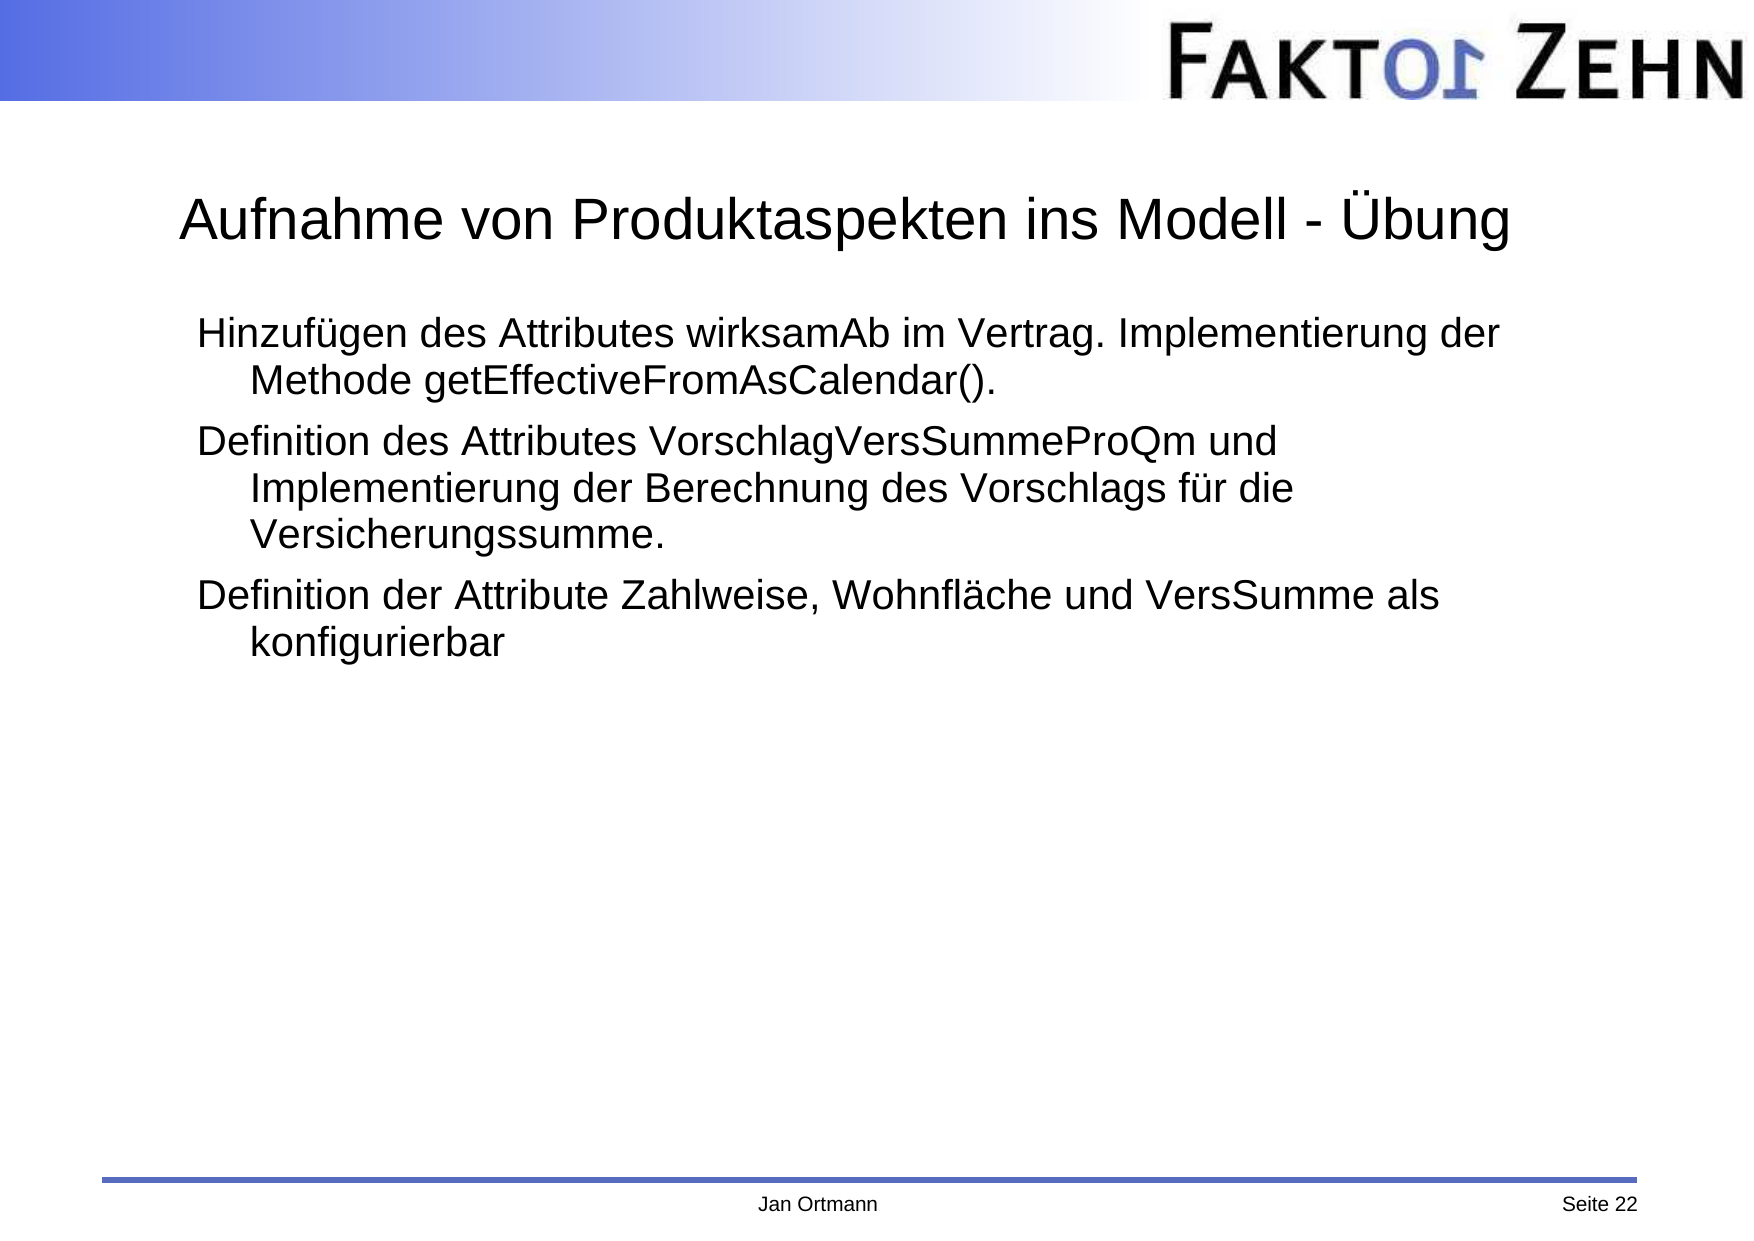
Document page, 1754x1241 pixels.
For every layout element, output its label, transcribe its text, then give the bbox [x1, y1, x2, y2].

list Hinzufügen des Attributes wirksamAb im Vertrag. Implementierung der Methode getEffectiveFromAsCalendar(). Definition des Attributes VorschlagVersSummeProQm und Implementierung der Berechnung des Vorschlags für die Versicherungssumme. Definition der Attribute Zahlweise, Wohnfläche und VersSumme als konfigurierbar [179, 310, 1576, 1078]
title Aufnahme von Produktaspekten ins Modell - Übung [179, 142, 1576, 296]
picture [1162, 7, 1752, 100]
